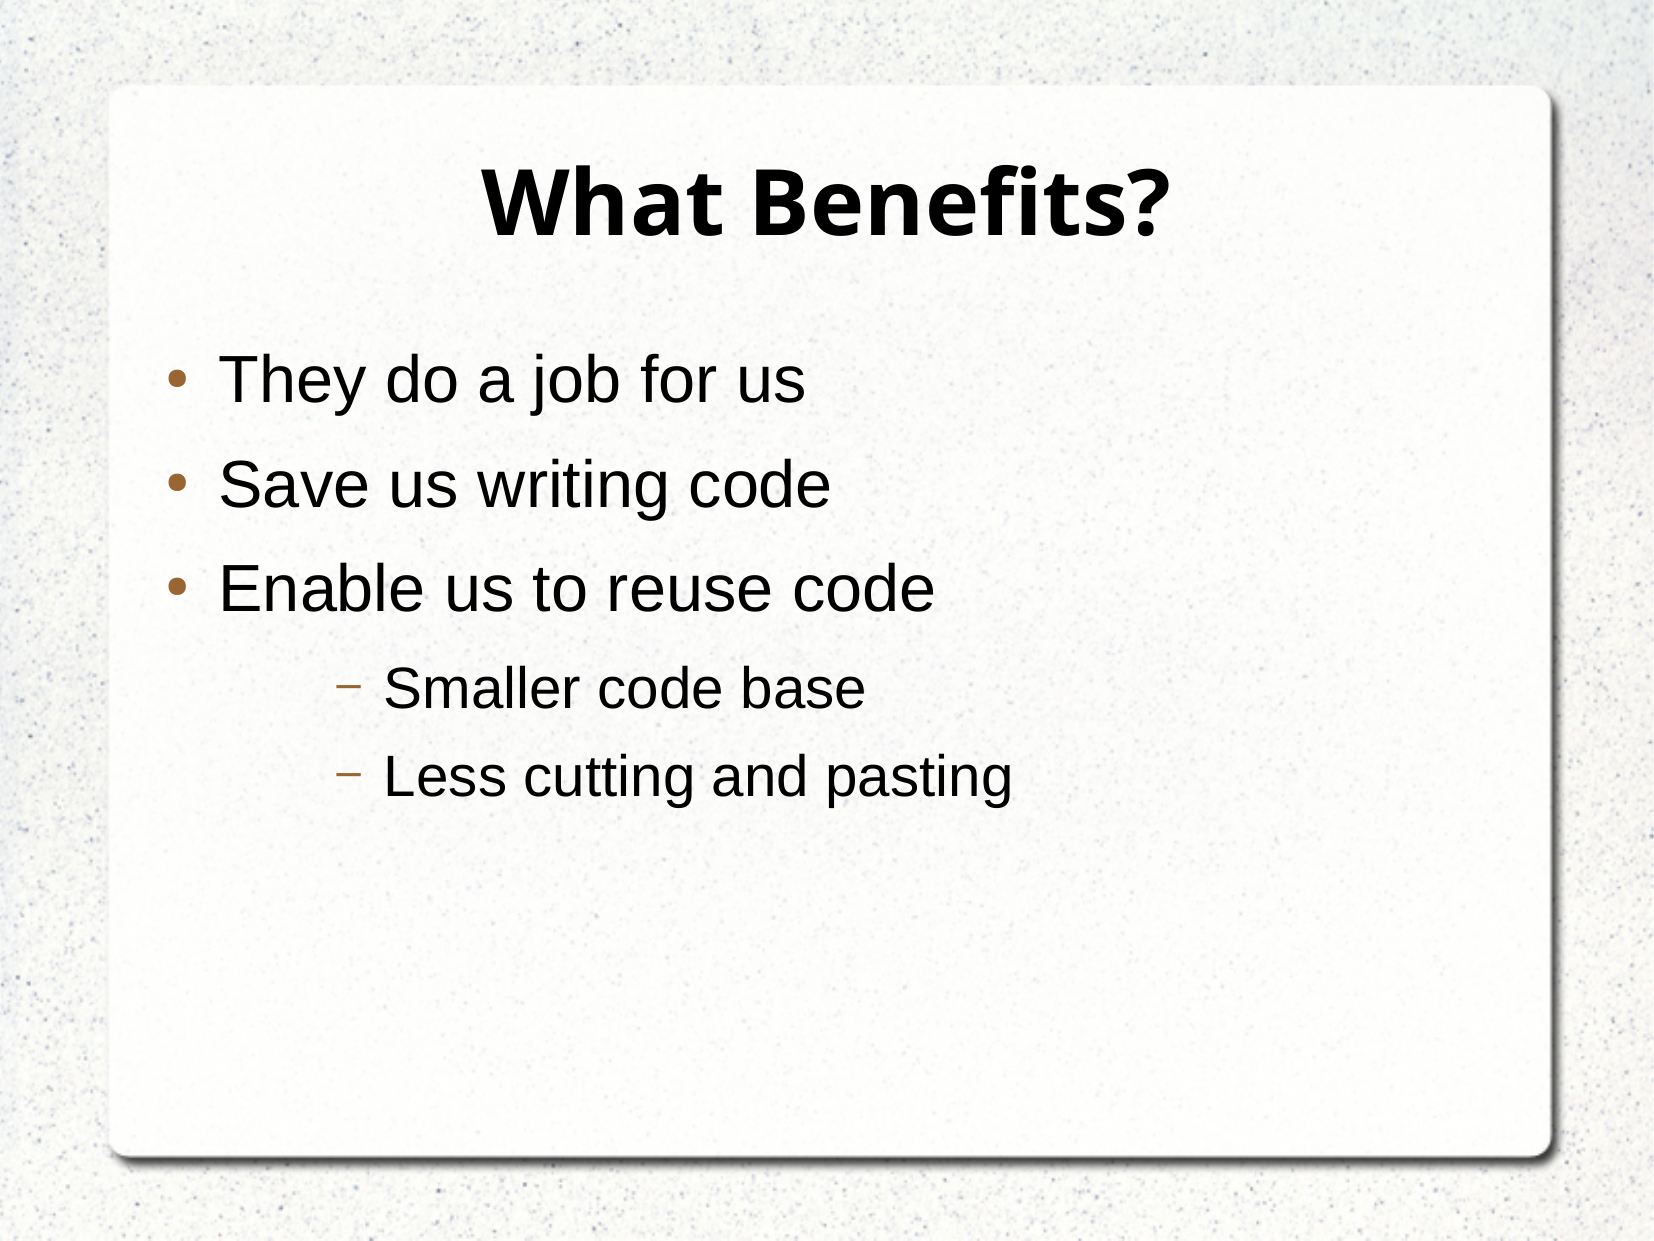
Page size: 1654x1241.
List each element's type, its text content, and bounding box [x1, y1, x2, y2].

picture [0, 0, 1654, 1241]
title What Benefits? [118, 96, 1536, 304]
list They do a job for us Save us writing code Enable us to reuse code Smaller code base Less cutting and pasting [147, 342, 1506, 978]
